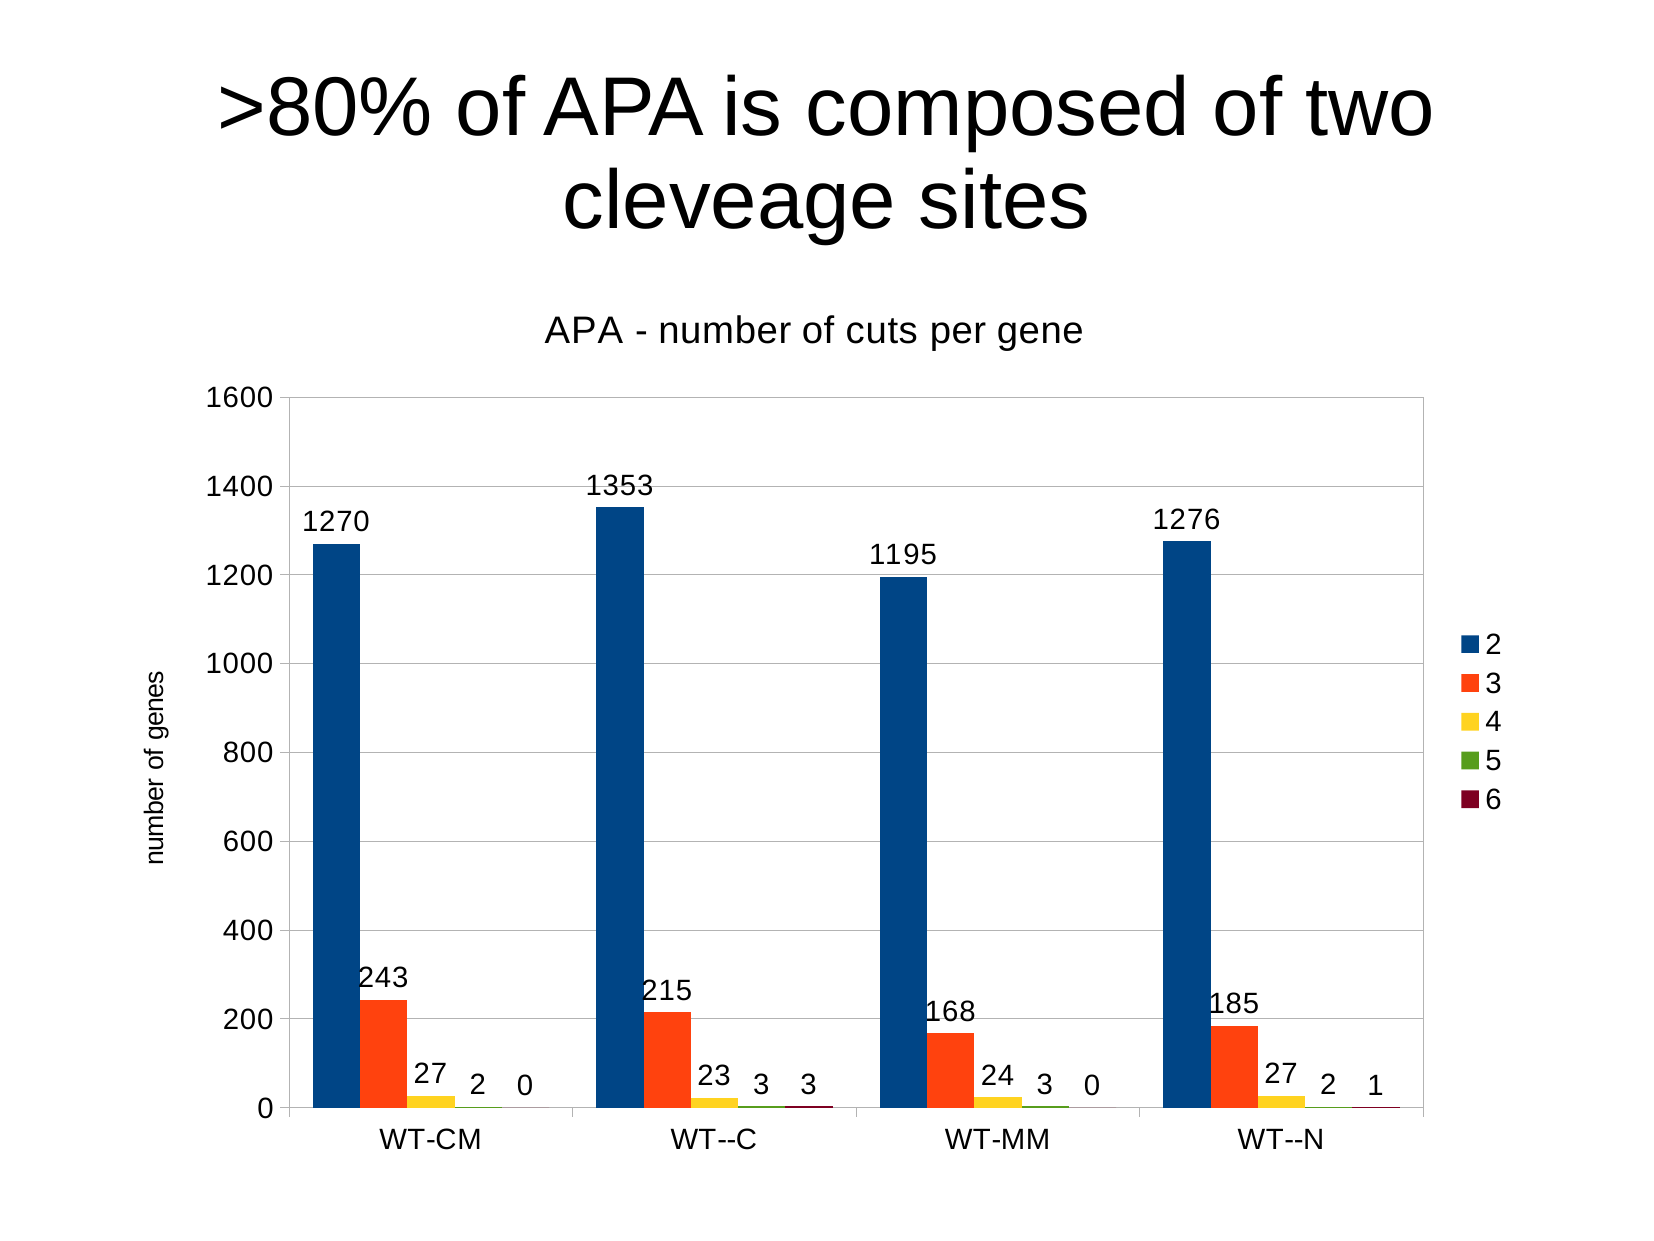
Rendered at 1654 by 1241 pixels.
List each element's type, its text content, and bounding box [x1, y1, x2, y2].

chart [105, 270, 1525, 1174]
title >80% of APA is composed of two cleveage sites [82, 49, 1571, 257]
